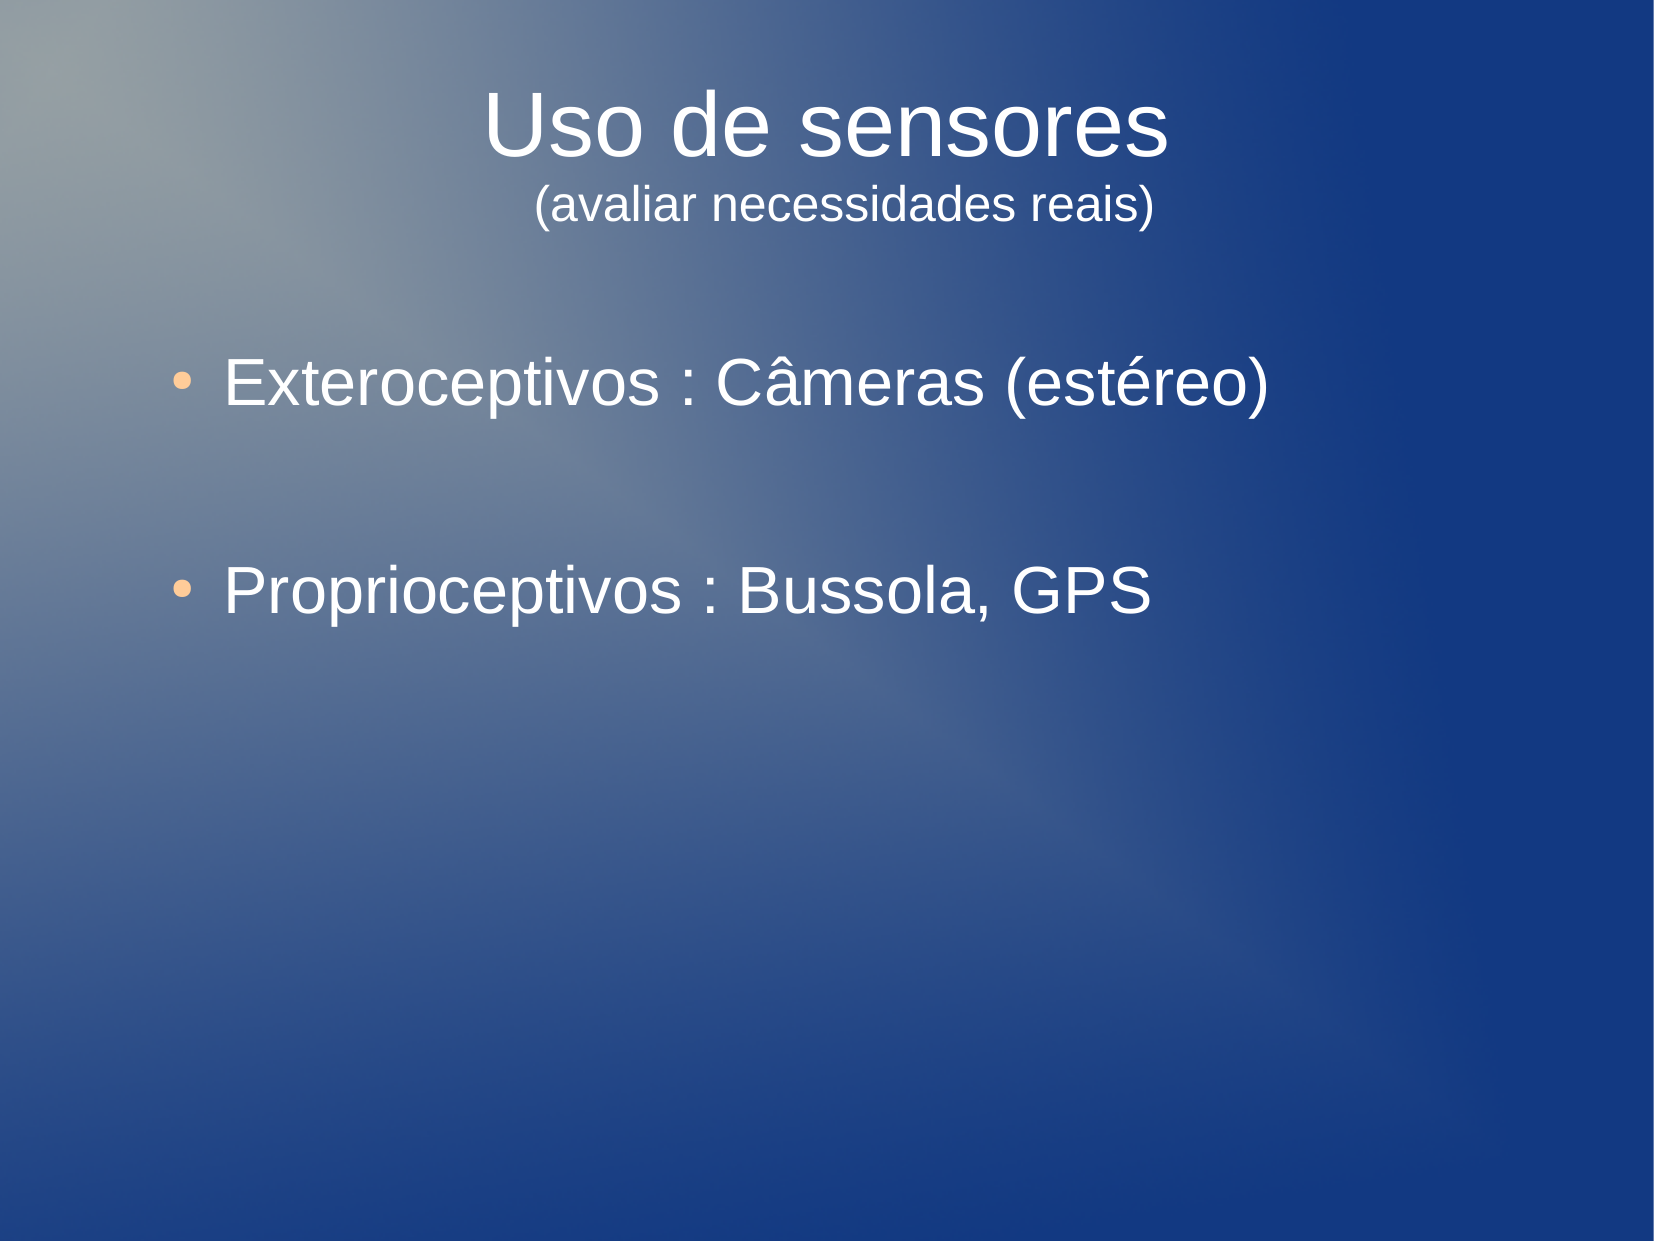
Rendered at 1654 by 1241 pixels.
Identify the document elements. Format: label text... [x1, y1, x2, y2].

picture [0, 0, 1654, 1241]
list Exteroceptivos : Câmeras (estéreo) Proprioceptivos : Bussola, GPS [152, 344, 1534, 1127]
title Uso de sensores (avaliar necessidades reais) [82, 49, 1571, 257]
